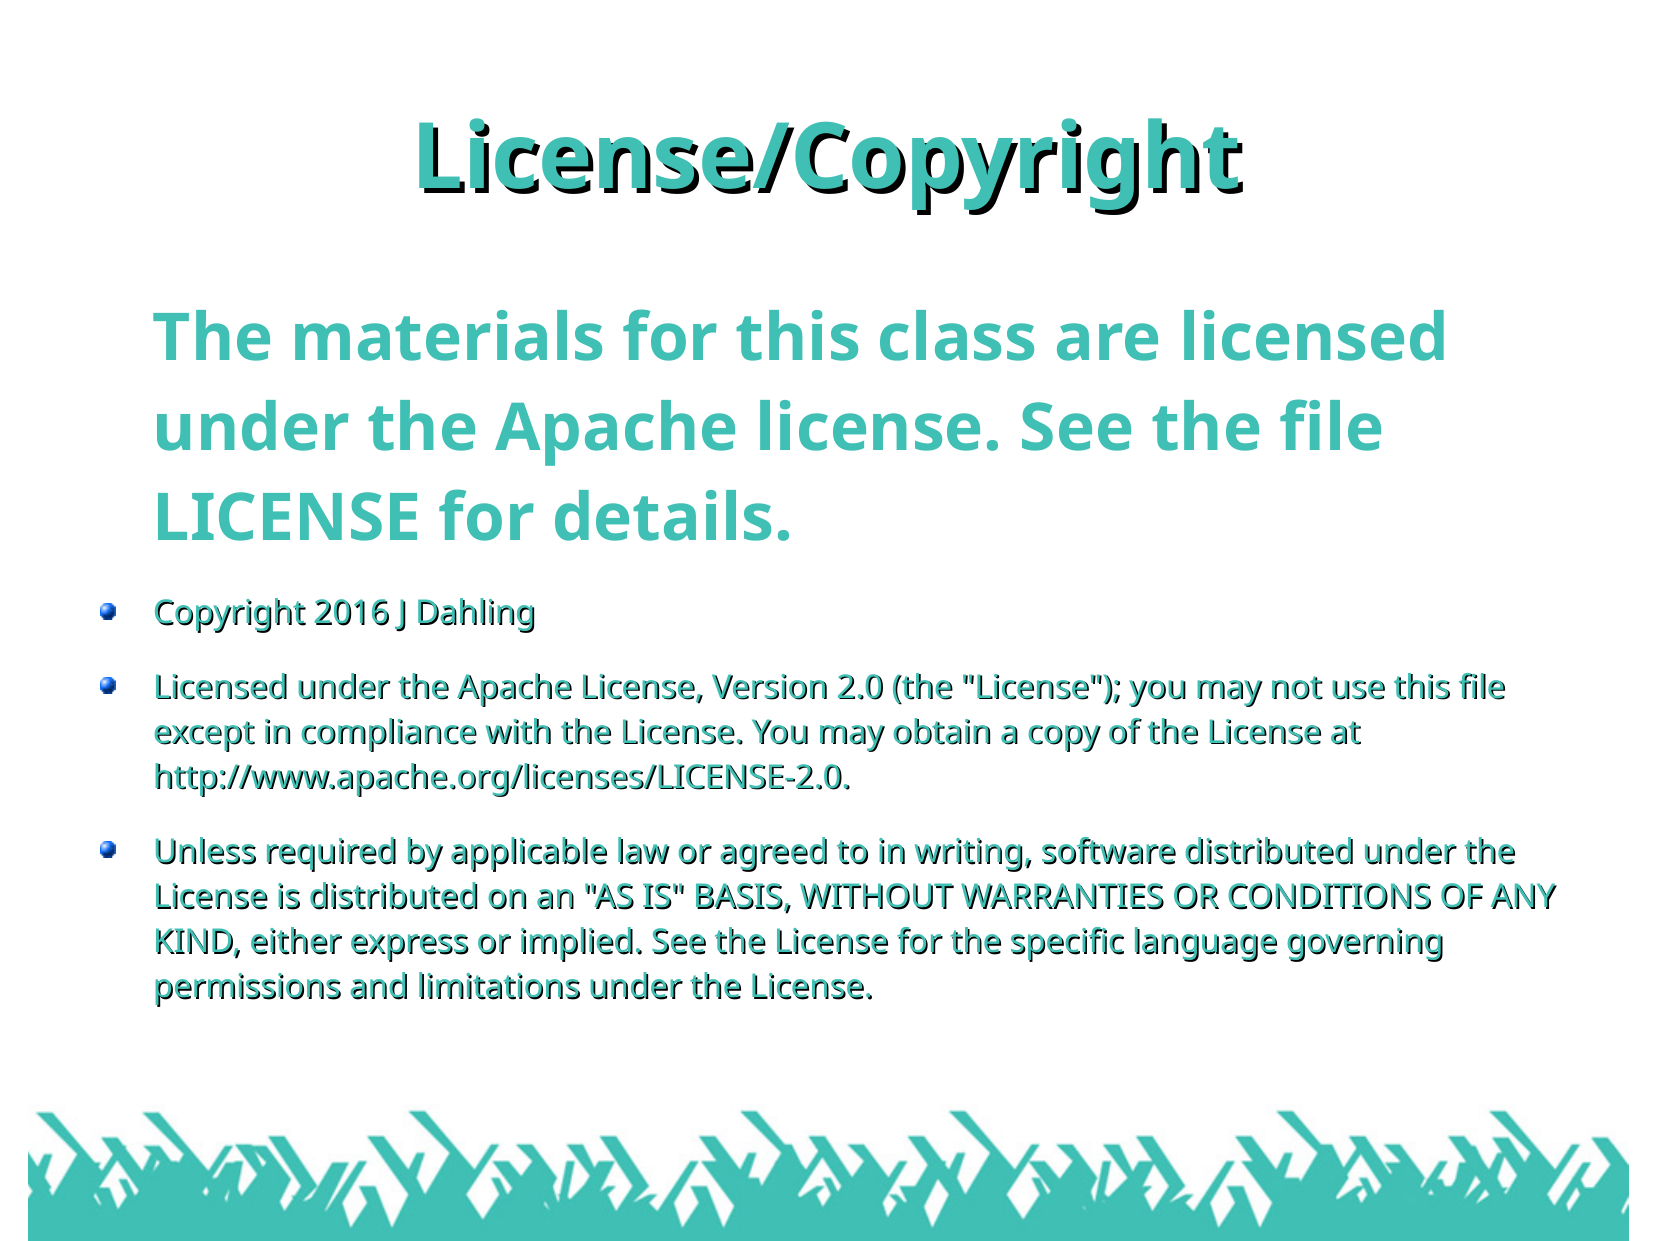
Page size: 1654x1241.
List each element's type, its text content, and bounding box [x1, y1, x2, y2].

title License/Copyright [82, 49, 1571, 257]
list The materials for this class are licensed under the Apache license. See the file LICENSE for details. Copyright 2016 J Dahling Licensed under the Apache License, Version 2.0 (the "License"); you may not use this file except in compliance with the License. You may obtain a copy of the License at http://www.apache.org/licenses/LICENSE-2.0. Unless required by applicable law or agreed to in writing, software distributed under the License is distributed on an "AS IS" BASIS, WITHOUT WARRANTIES OR CONDITIONS OF ANY KIND, either express or implied. See the License for the specific language governing permissions and limitations under the License. [82, 290, 1571, 1010]
picture [28, 1104, 1629, 1241]
